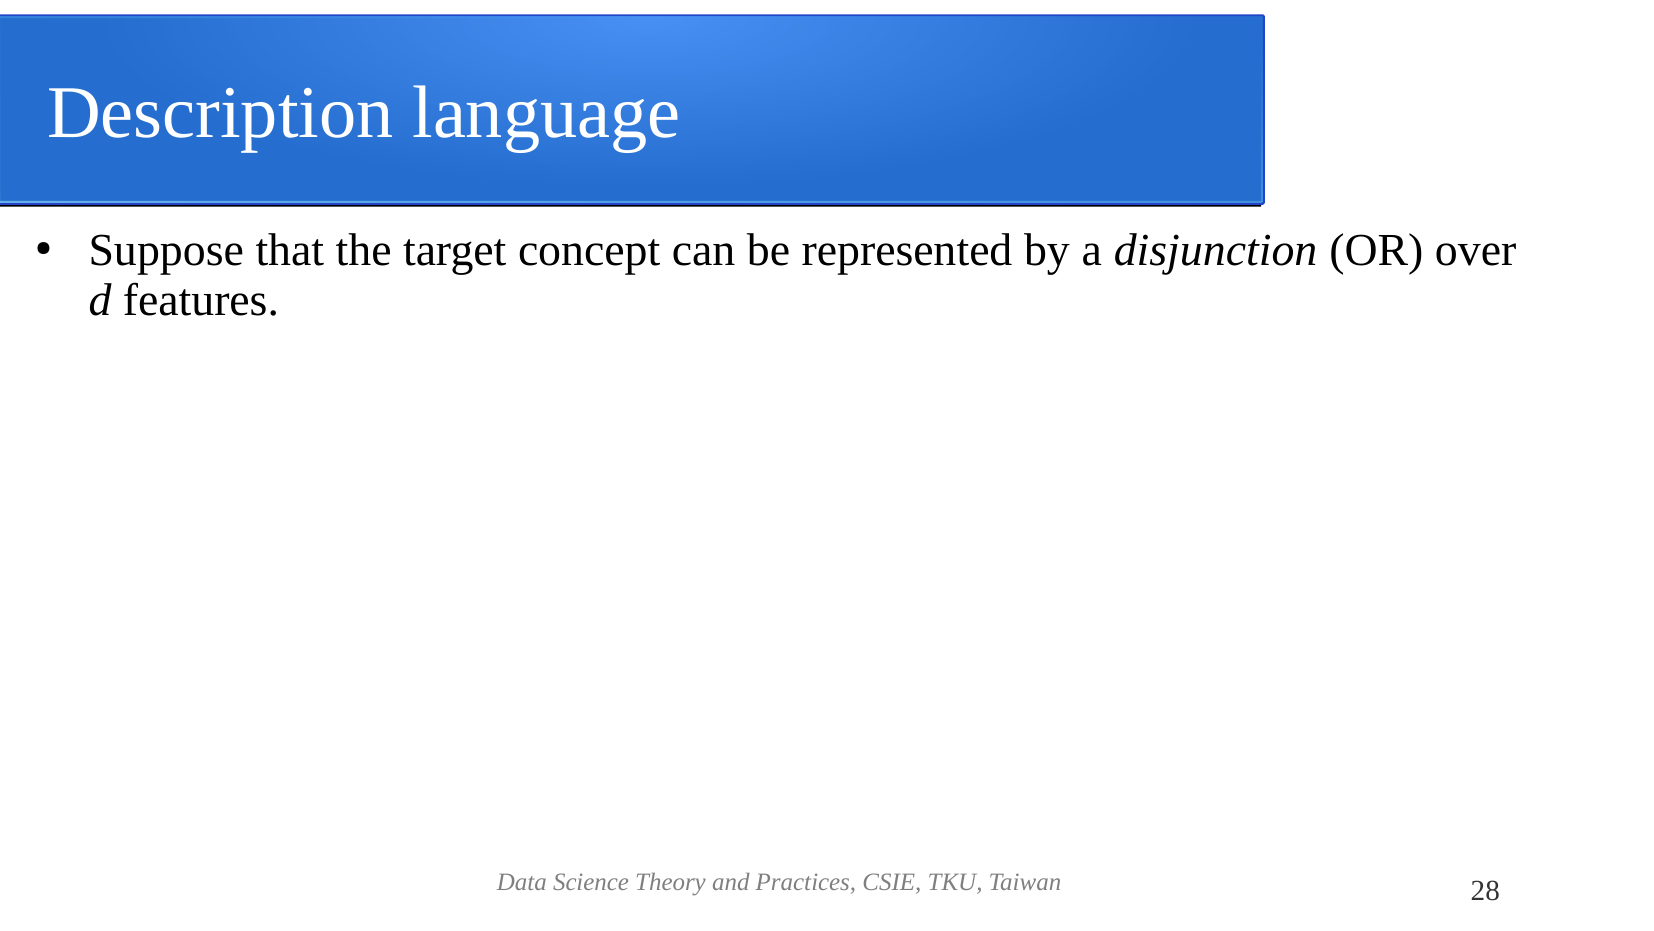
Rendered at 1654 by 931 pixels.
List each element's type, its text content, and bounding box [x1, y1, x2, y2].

list Suppose that the target concept can be represented by a disjunction (OR) over d features. [17, 224, 1524, 343]
title Description language [47, 35, 1199, 189]
